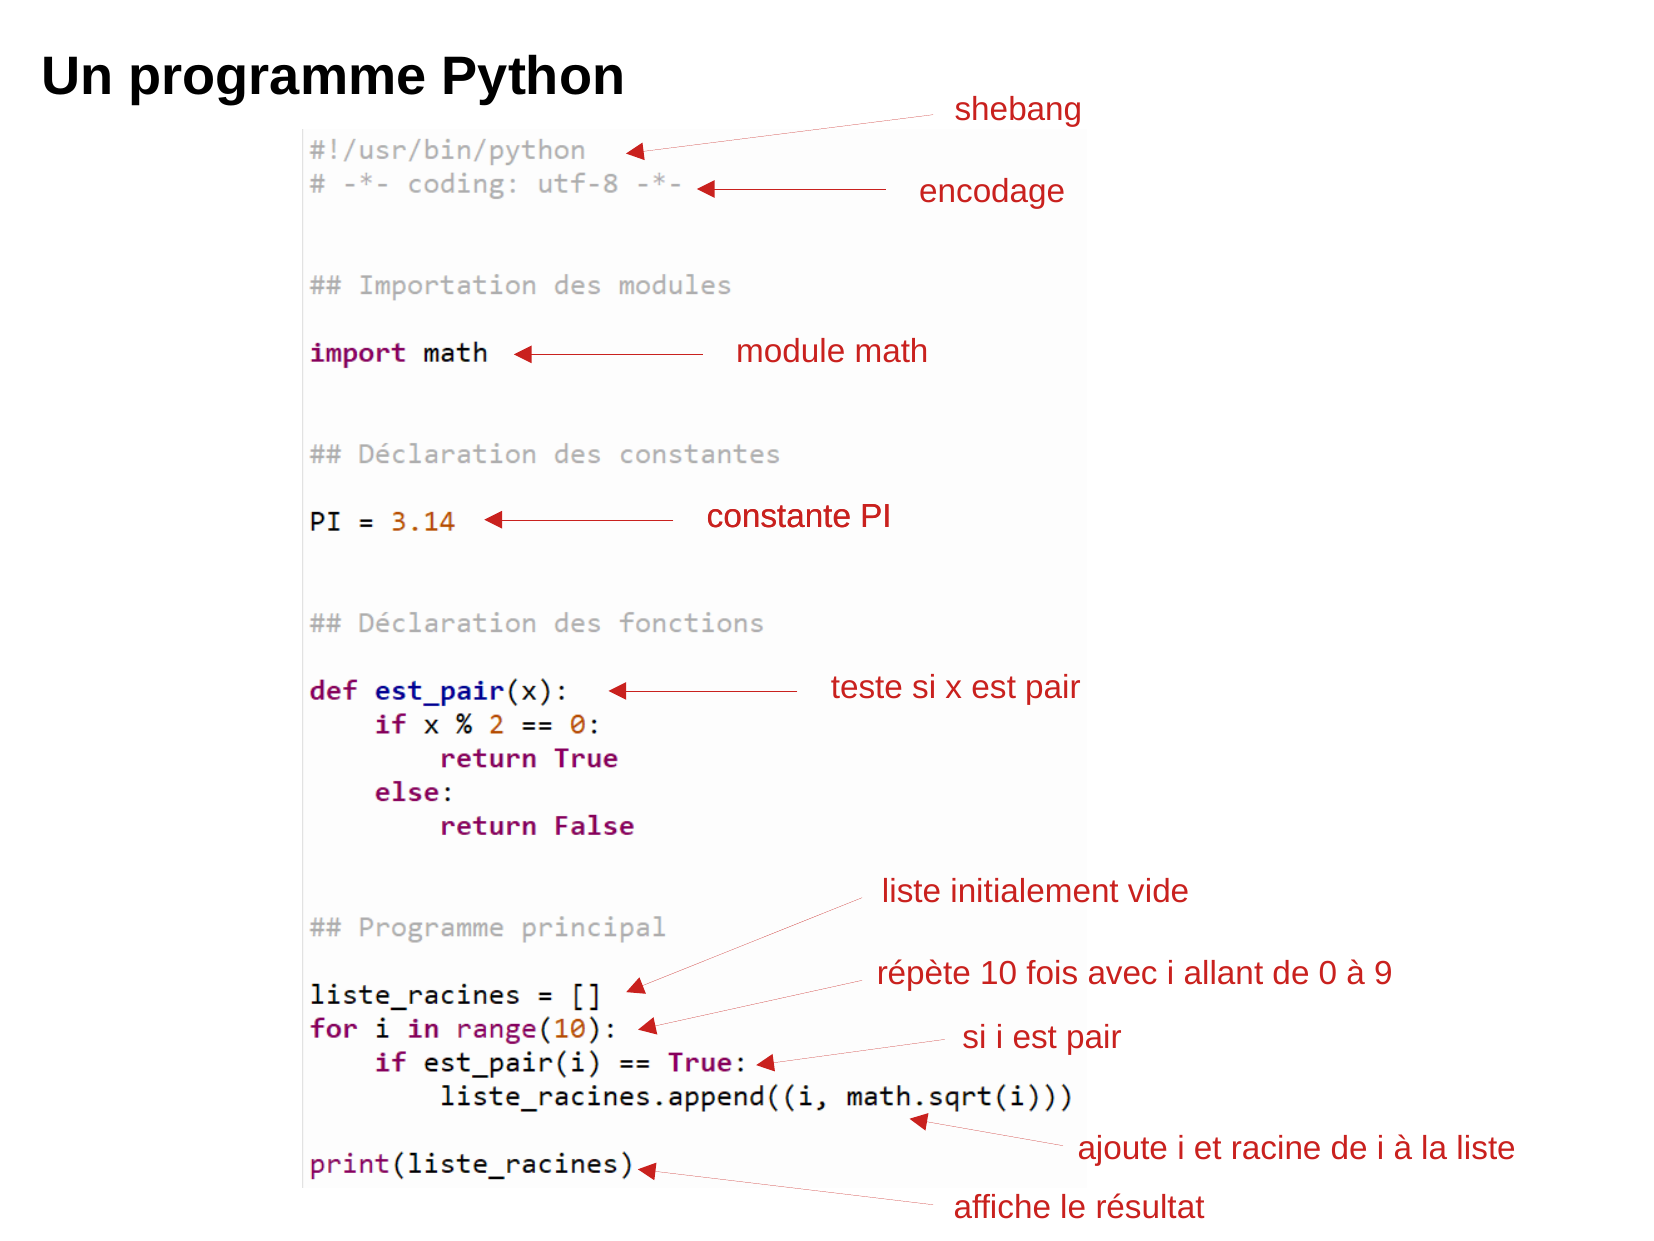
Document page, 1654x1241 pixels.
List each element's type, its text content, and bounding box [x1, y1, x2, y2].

text_box teste si x est pair [816, 661, 1096, 714]
text_box constante PI [692, 490, 907, 543]
text_box affiche le résultat [938, 1181, 1220, 1233]
picture [302, 129, 1087, 1188]
text_box module math [721, 324, 944, 377]
text_box ajoute i et racine de i à la liste [1062, 1122, 1532, 1174]
text_box liste initialement vide [867, 864, 1205, 917]
text_box répète 10 fois avec i allant de 0 à 9 [862, 947, 1409, 1000]
text_box shebang [939, 82, 1123, 135]
text_box encodage [904, 165, 1087, 218]
text_box Un programme Python [26, 37, 865, 115]
text_box si i est pair [947, 1011, 1137, 1063]
